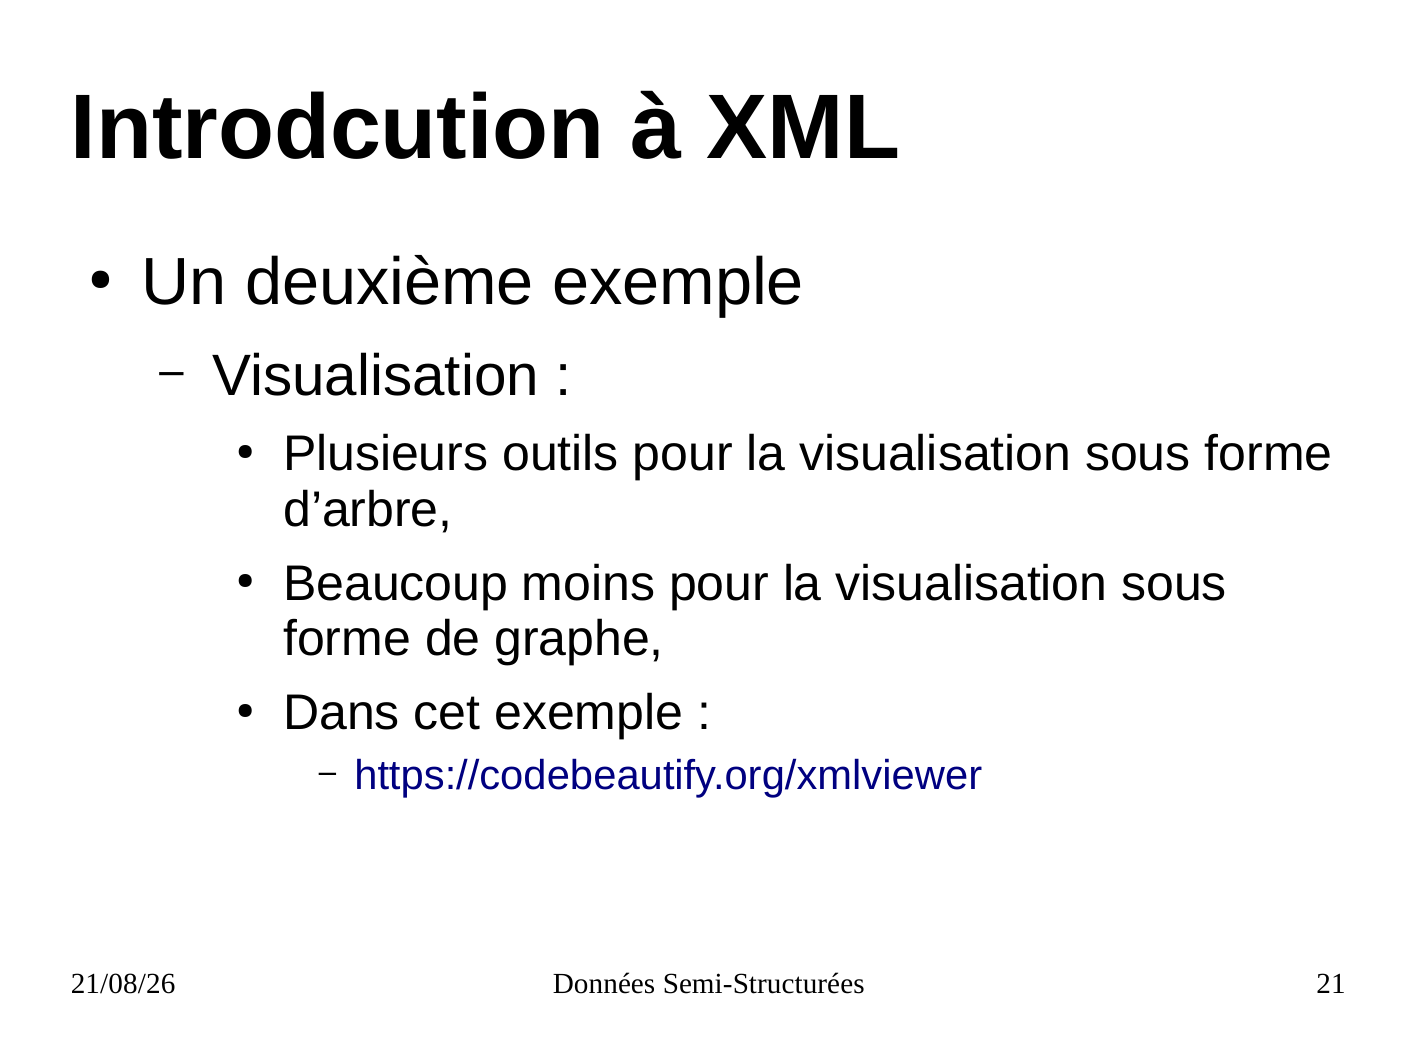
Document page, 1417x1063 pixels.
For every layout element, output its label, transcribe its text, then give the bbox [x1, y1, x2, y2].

list Un deuxième exemple Visualisation : Plusieurs outils pour la visualisation sous forme d’arbre, Beaucoup moins pour la visualisation sous forme de graphe, Dans cet exemple : https://codebeautify.org/xmlviewer [70, 244, 1346, 925]
title Introdcution à XML [70, 42, 1346, 212]
